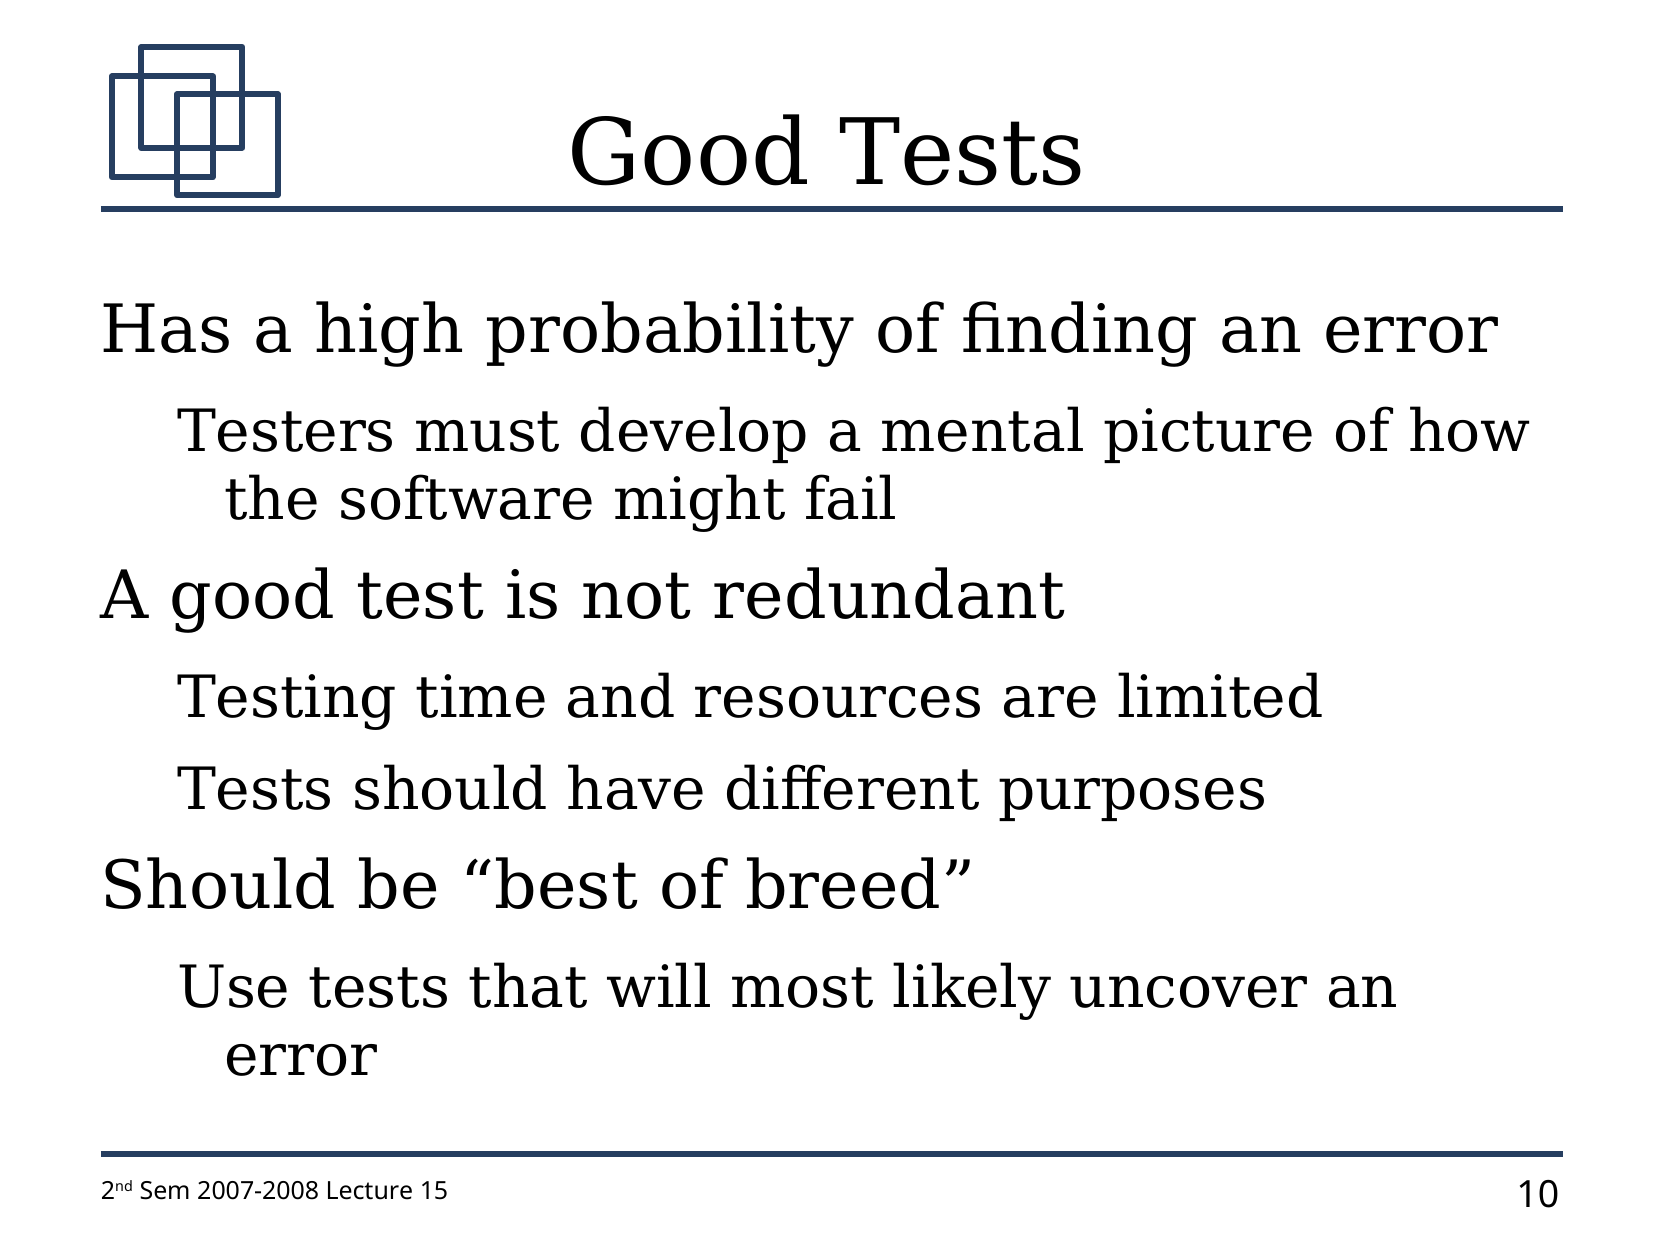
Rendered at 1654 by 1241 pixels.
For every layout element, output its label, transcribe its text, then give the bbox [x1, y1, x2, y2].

list Has a high probability of finding an error Testers must develop a mental picture of how the software might fail A good test is not redundant Testing time and resources are limited Tests should have different purposes Should be “best of breed” Use tests that will most likely uncover an error [82, 290, 1571, 1109]
title Good Tests [82, 49, 1571, 257]
